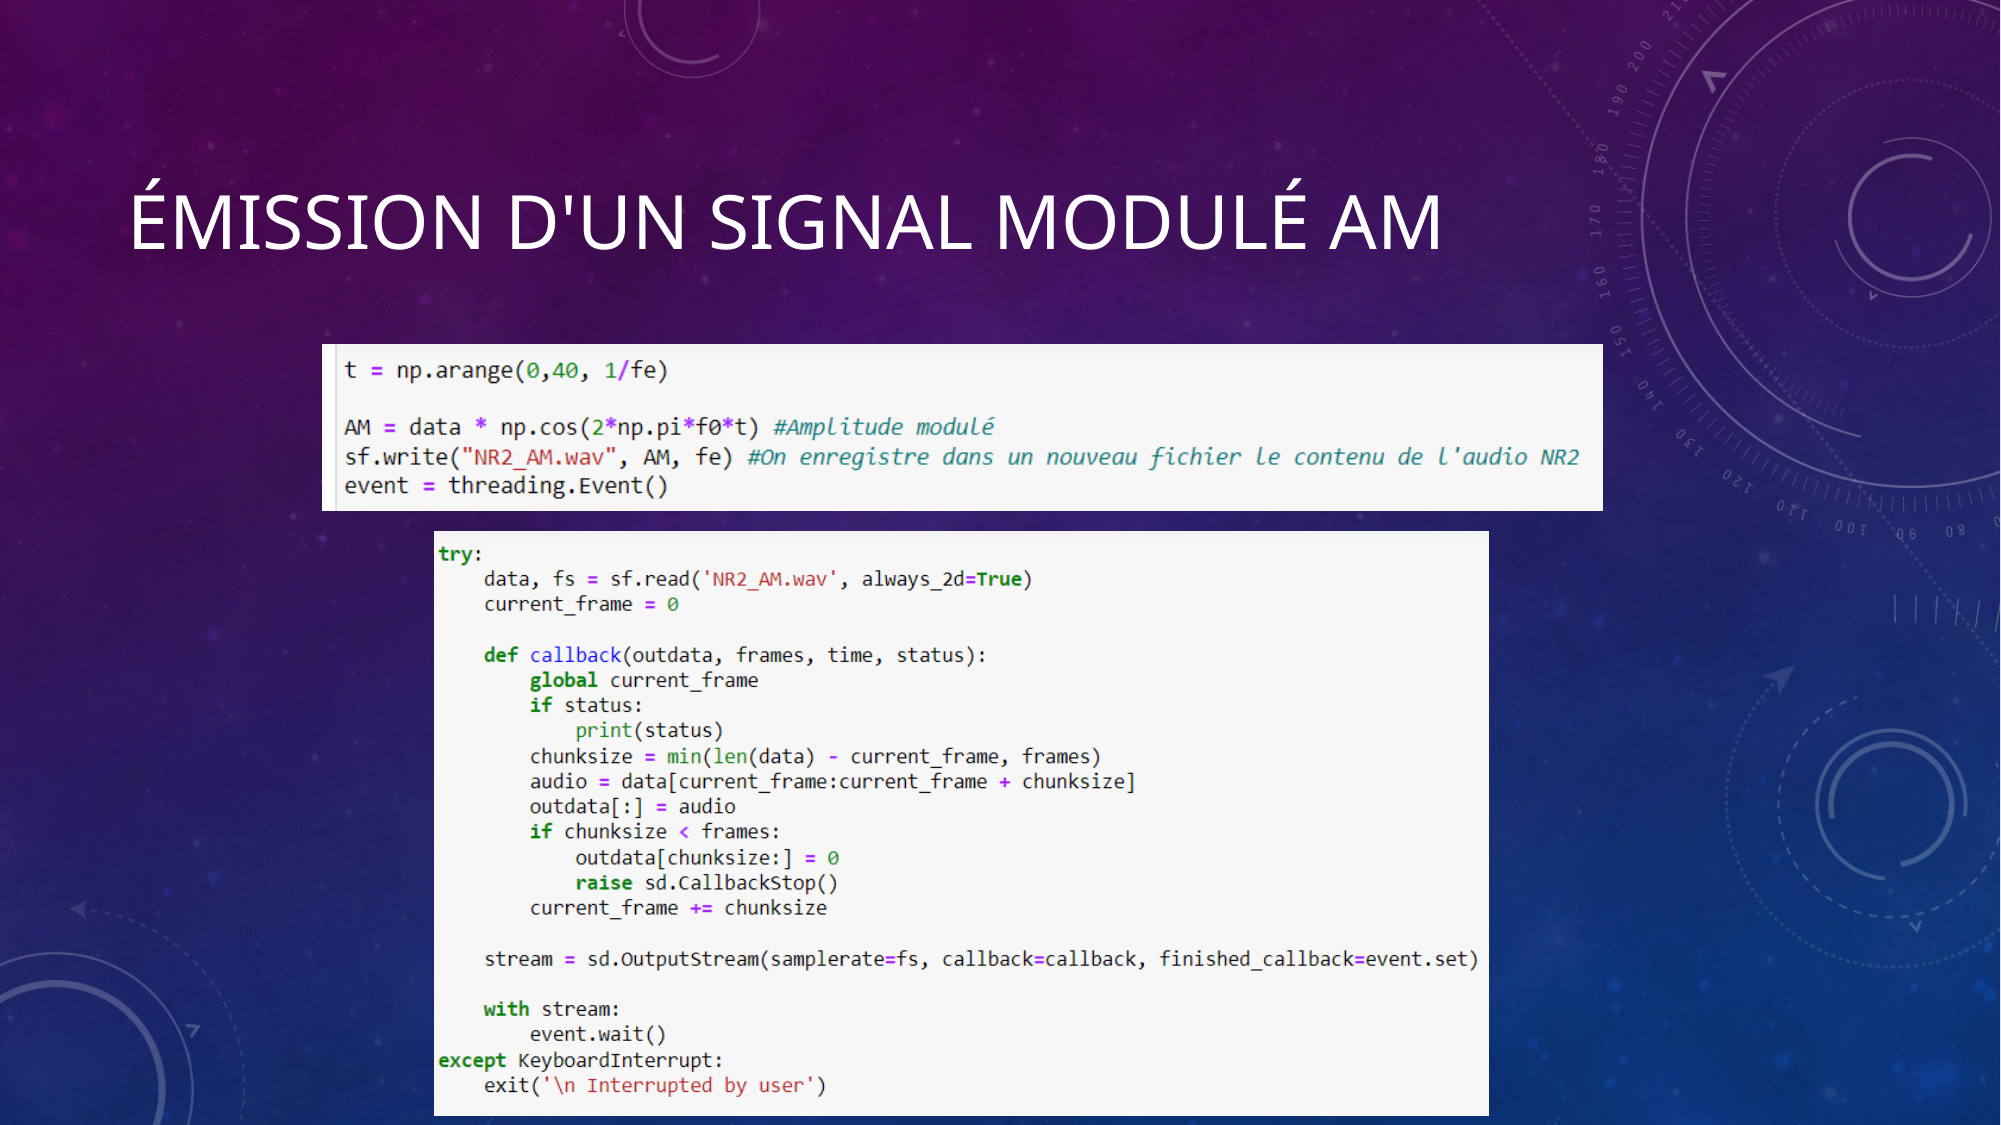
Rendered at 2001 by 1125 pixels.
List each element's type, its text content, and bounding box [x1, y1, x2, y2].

picture [322, 344, 1603, 511]
picture [434, 531, 1489, 1116]
title émission d'un signal modulé AM [112, 99, 1775, 339]
